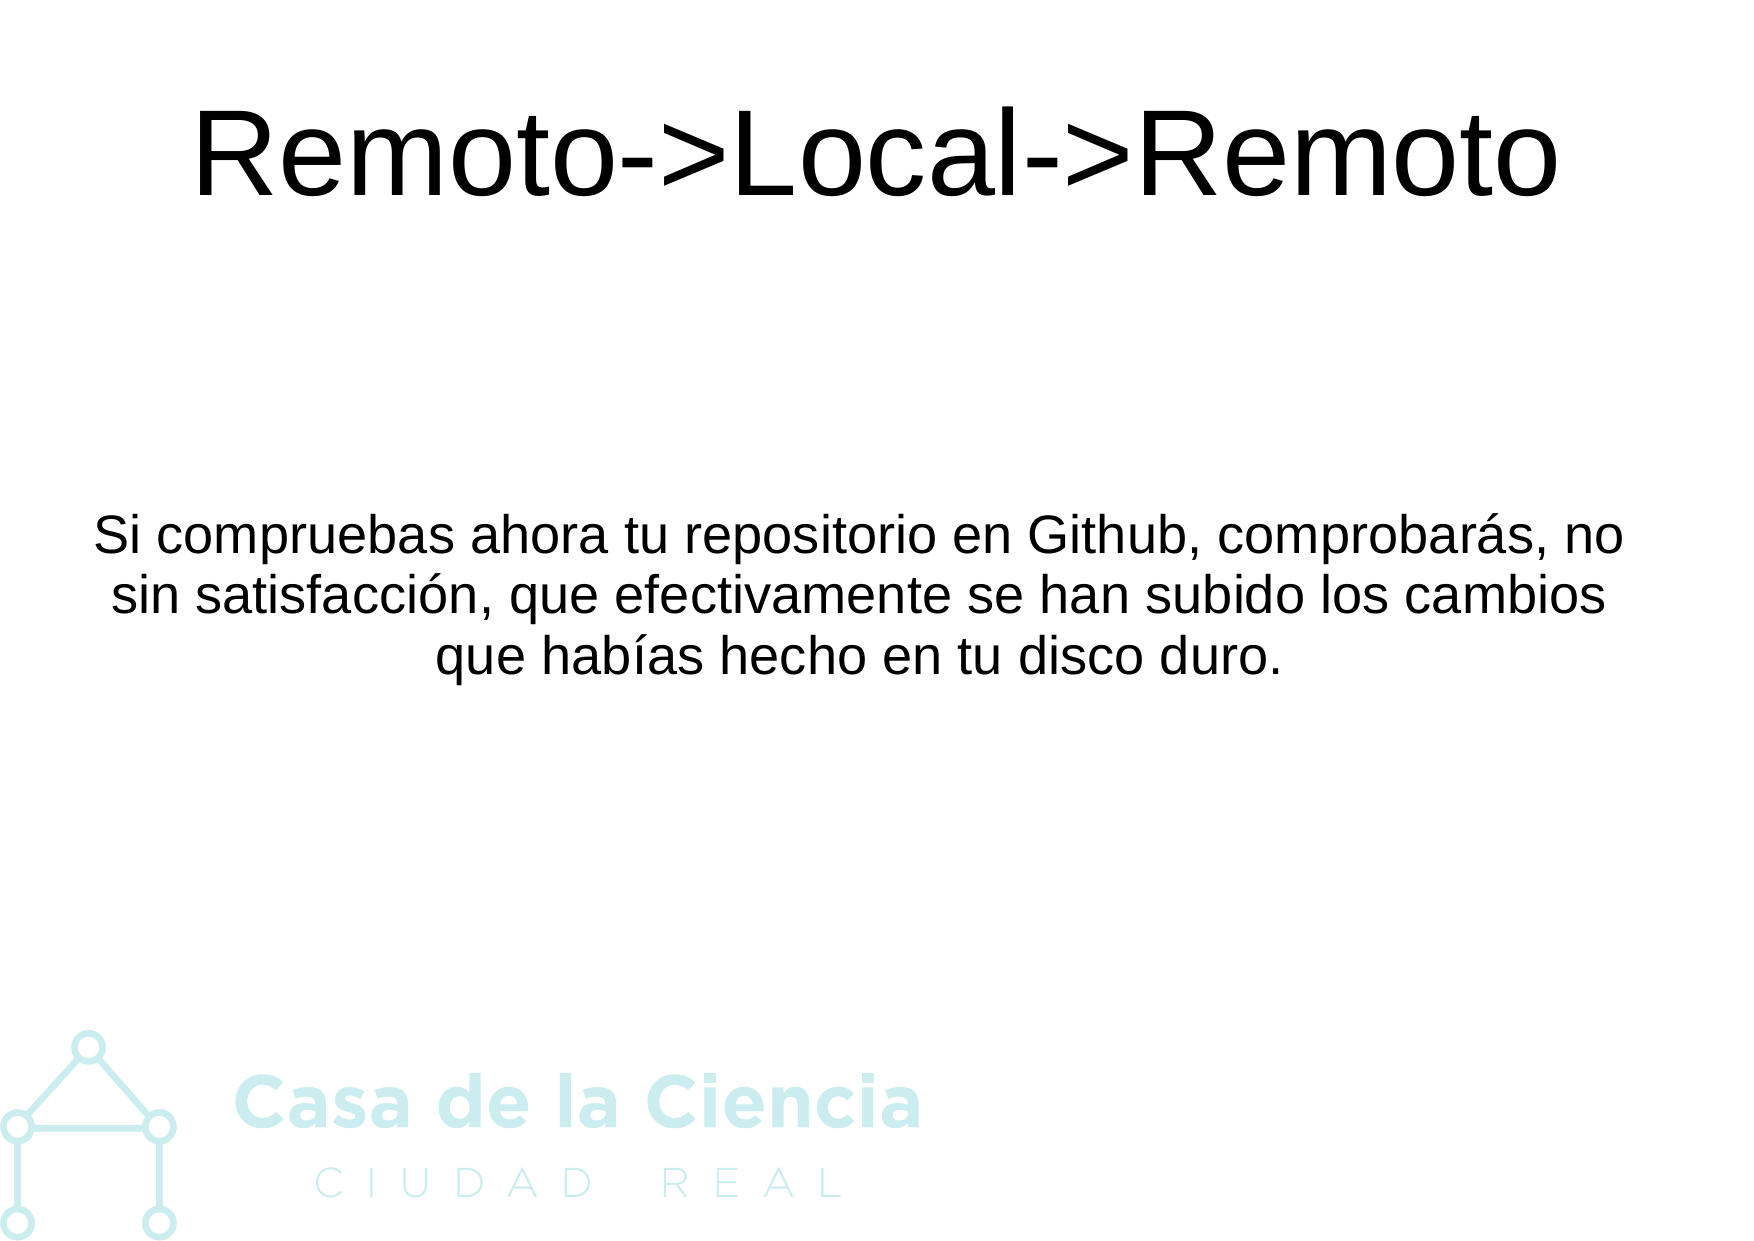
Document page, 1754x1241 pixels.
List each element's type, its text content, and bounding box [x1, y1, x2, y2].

subtitle Si compruebas ahora tu repositorio en Github, comprobarás, no sin satisfacción, que efectivamente se han subido los cambios que habías hecho en tu disco duro. [70, 259, 1650, 1052]
title Remoto->Local->Remoto [87, 49, 1667, 257]
